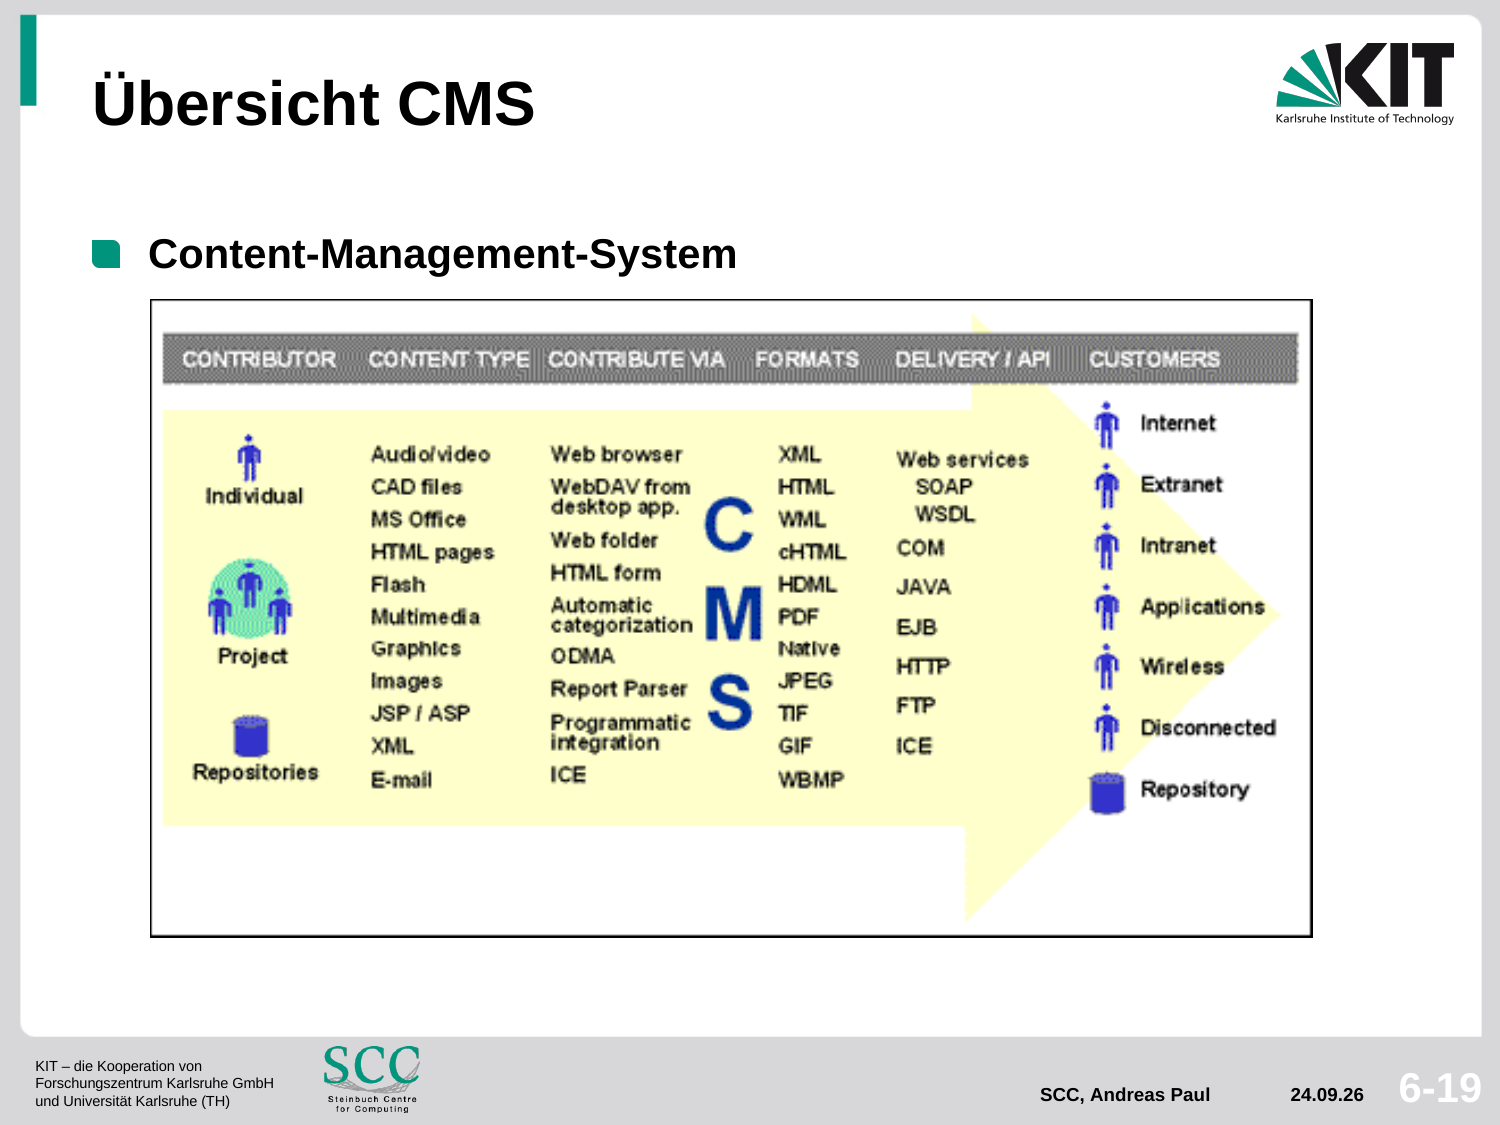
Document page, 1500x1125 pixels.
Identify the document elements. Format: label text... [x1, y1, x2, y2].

list Content-Management-System [92, 228, 1443, 972]
title Übersicht CMS [92, 56, 1148, 149]
picture [0, 0, 1500, 1125]
